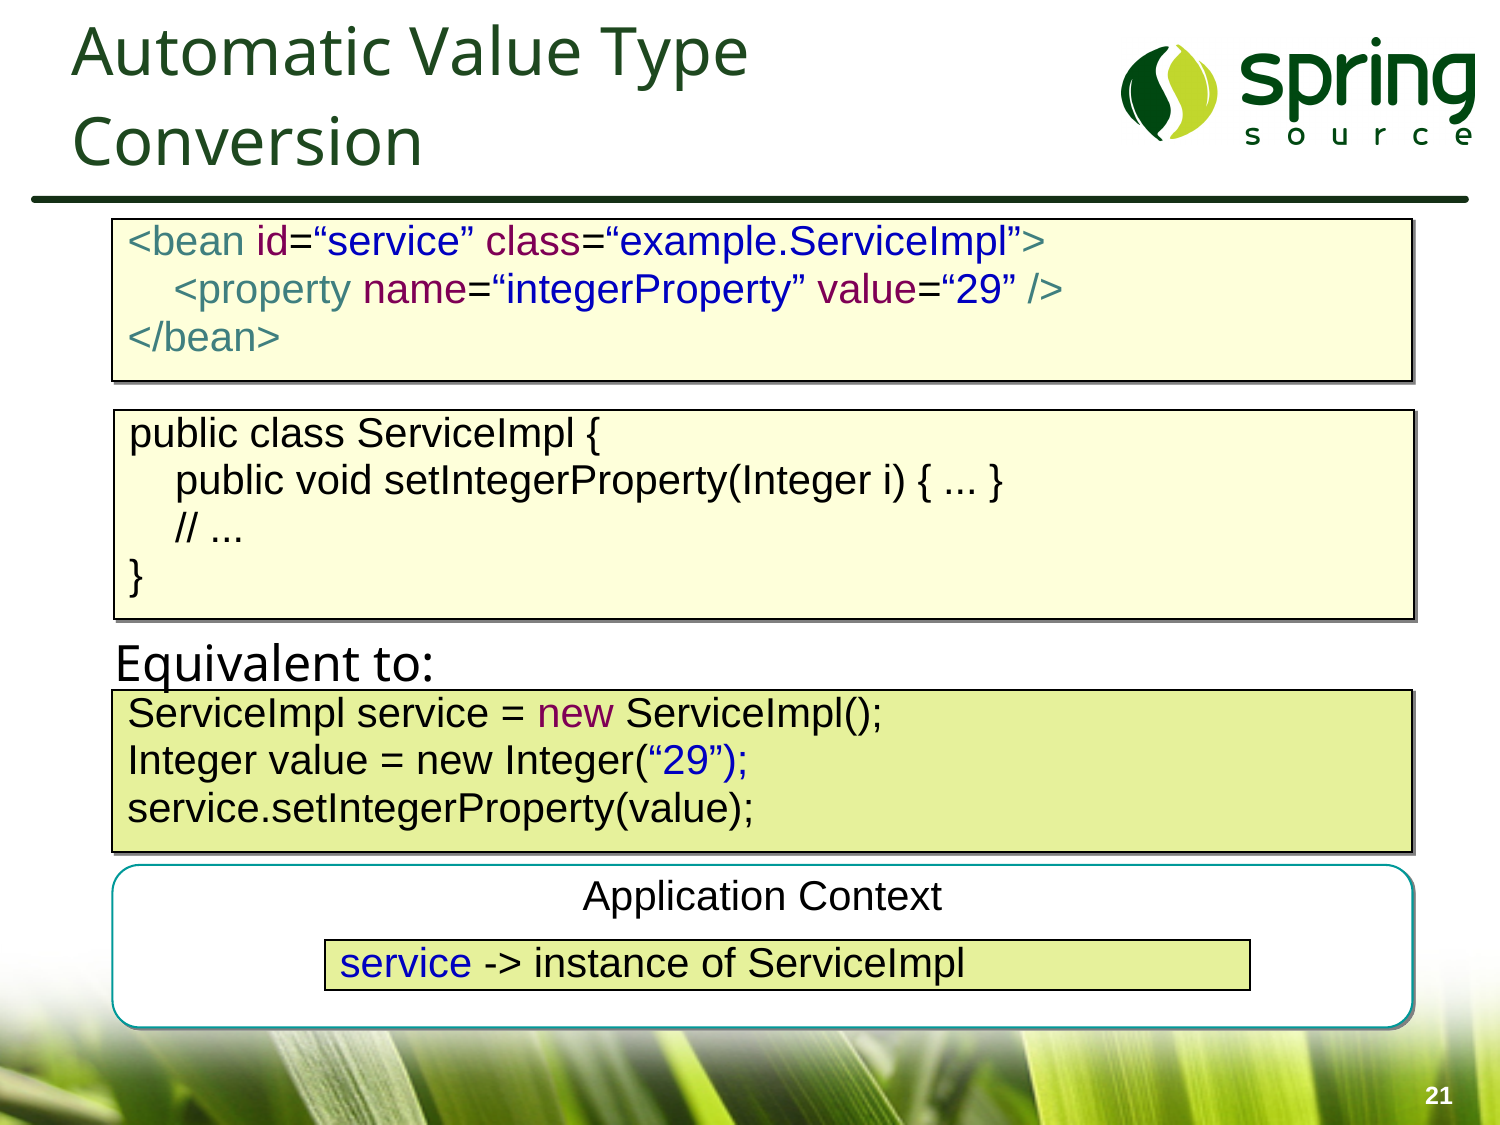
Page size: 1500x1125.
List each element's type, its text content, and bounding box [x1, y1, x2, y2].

text_box ServiceImpl service = new ServiceImpl(); Integer value = new Integer(“29”); service.setIntegerProperty(value); [112, 689, 1413, 853]
picture [0, 944, 1500, 1125]
text_box Equivalent to: [99, 620, 992, 705]
title Automatic Value Type Conversion [56, 5, 1089, 184]
text_box Application Context [112, 864, 1413, 1028]
list <bean id=“service” class=“example.ServiceImpl”> <property name=“integerProperty” value=“29” /> </bean> [112, 218, 1413, 382]
list public class ServiceImpl { public void setIntegerProperty(Integer i) { ... } // ... } [114, 409, 1415, 620]
text_box service -> instance of ServiceImpl [324, 939, 1251, 990]
picture [1121, 37, 1475, 145]
